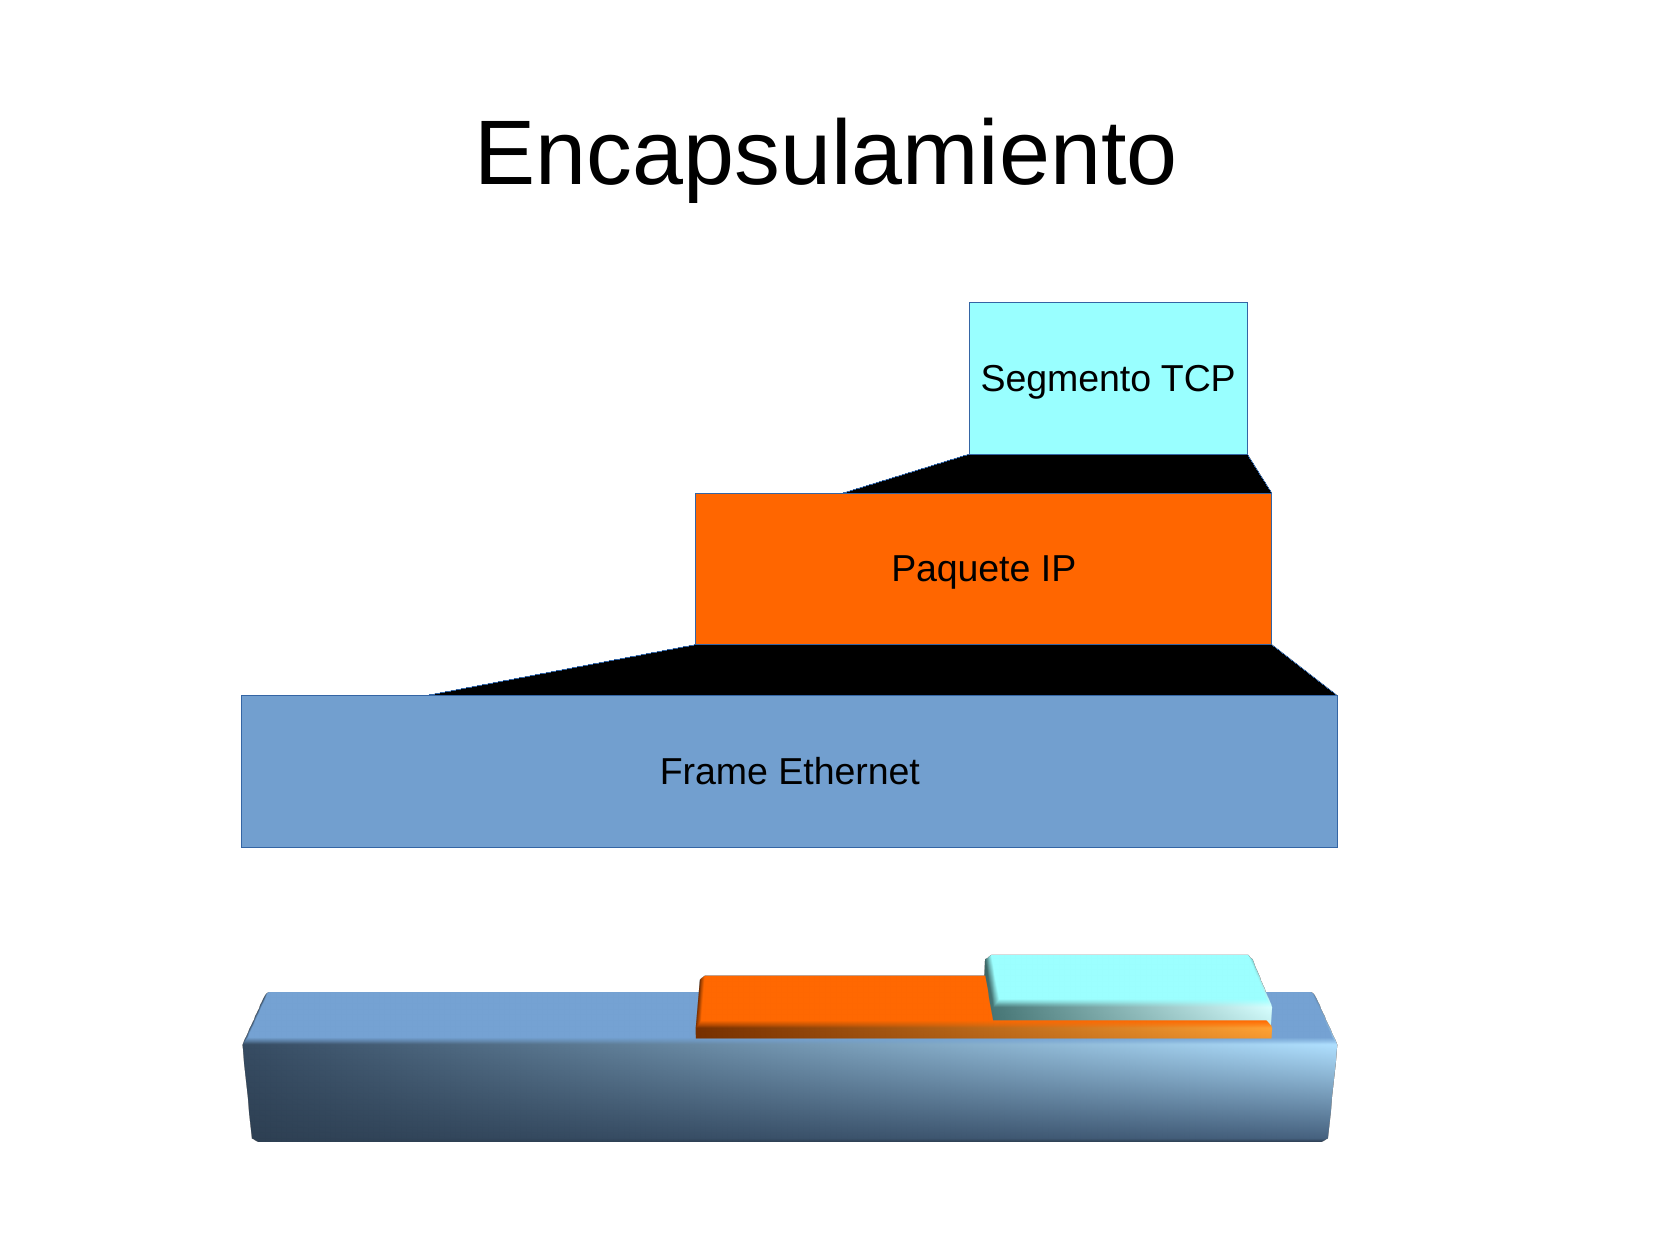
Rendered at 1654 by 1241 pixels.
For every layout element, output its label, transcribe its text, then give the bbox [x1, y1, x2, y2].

text_box Frame Ethernet [241, 695, 1338, 848]
text_box [842, 454, 1272, 494]
title Encapsulamiento [82, 49, 1571, 257]
text_box Paquete IP [695, 493, 1272, 644]
text_box [424, 644, 1338, 696]
text_box Segmento TCP [969, 302, 1248, 454]
